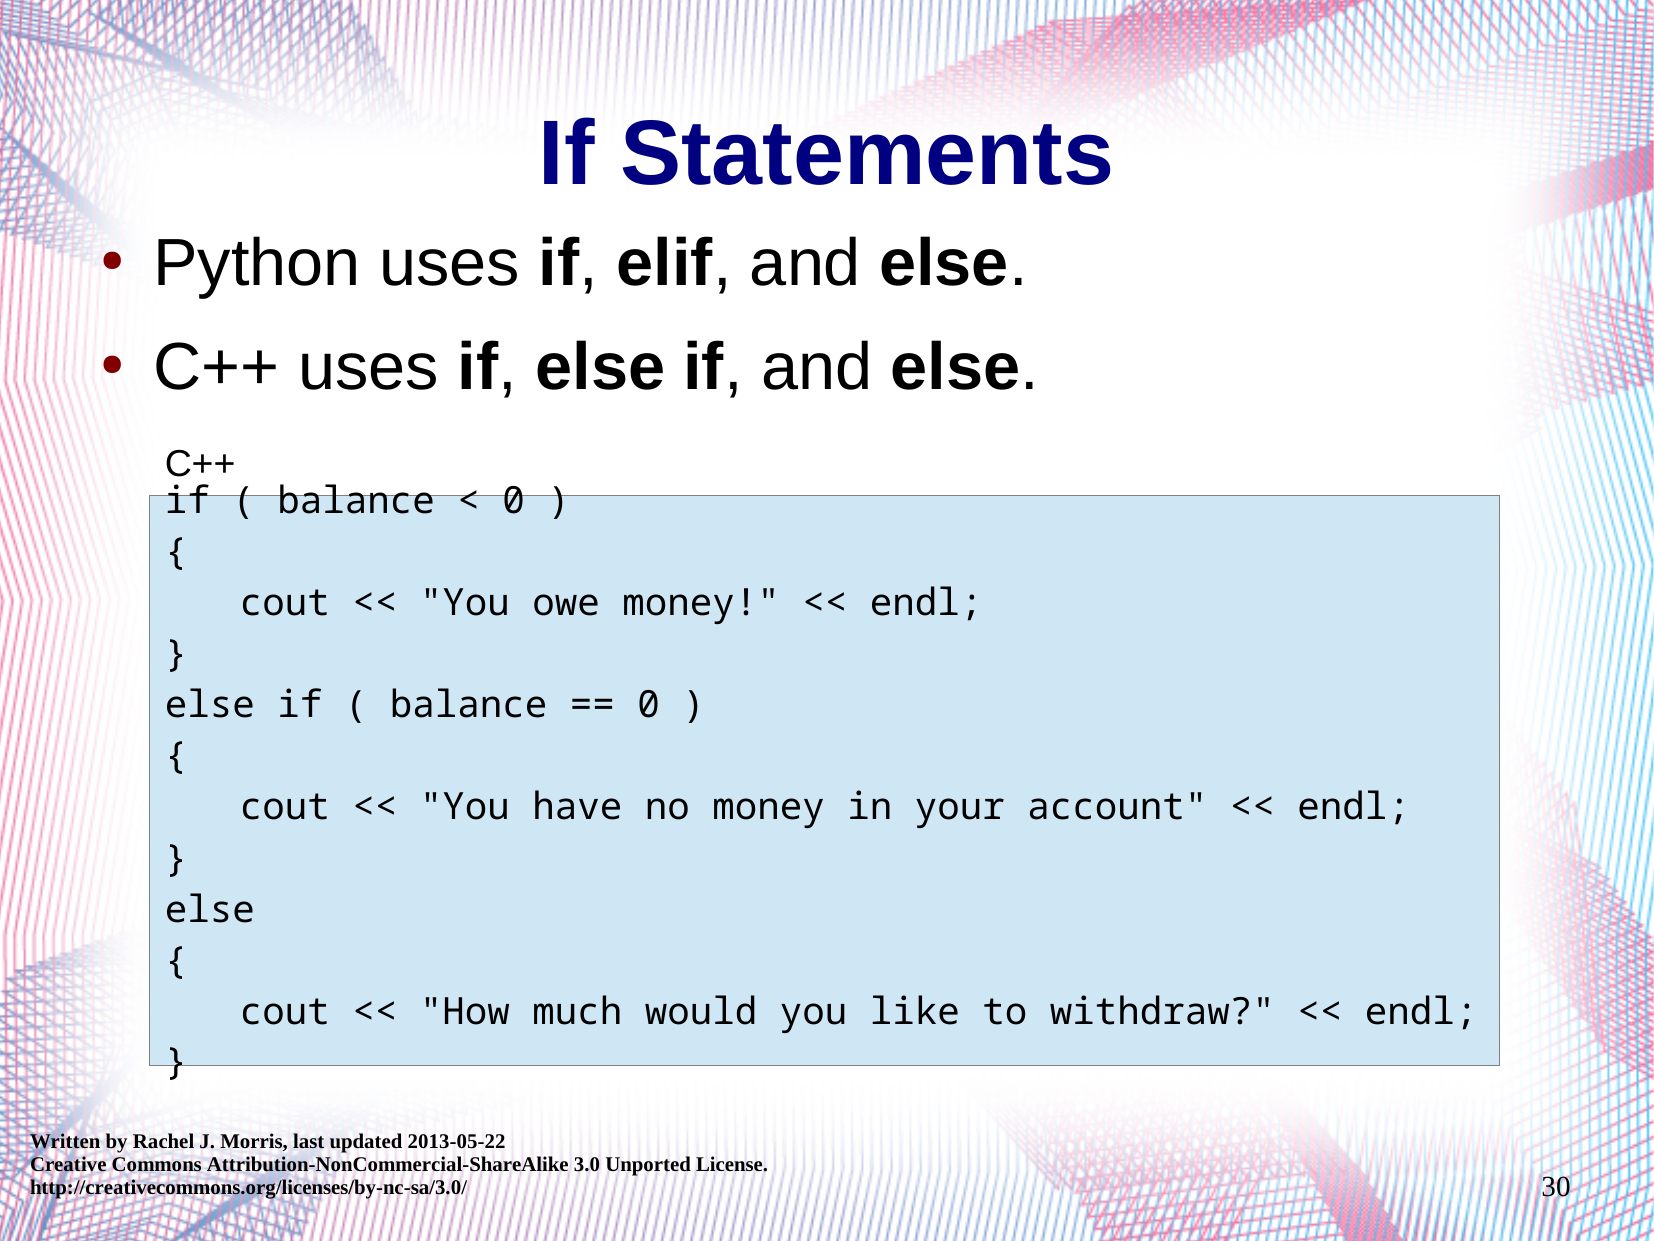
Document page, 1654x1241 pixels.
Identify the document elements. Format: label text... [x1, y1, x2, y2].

text_box C++ [149, 435, 510, 492]
text_box if ( balance < 0 ) { cout << "You owe money!" << endl; } else if ( balance == 0 ) { cout << "You have no money in your account" << endl; } else { cout << "How much would you like to withdraw?" << endl; } [149, 495, 1500, 1066]
picture [0, 0, 1654, 1241]
list Python uses if, elif, and else. C++ uses if, else if, and else. [82, 225, 1571, 405]
title If Statements [82, 49, 1571, 225]
